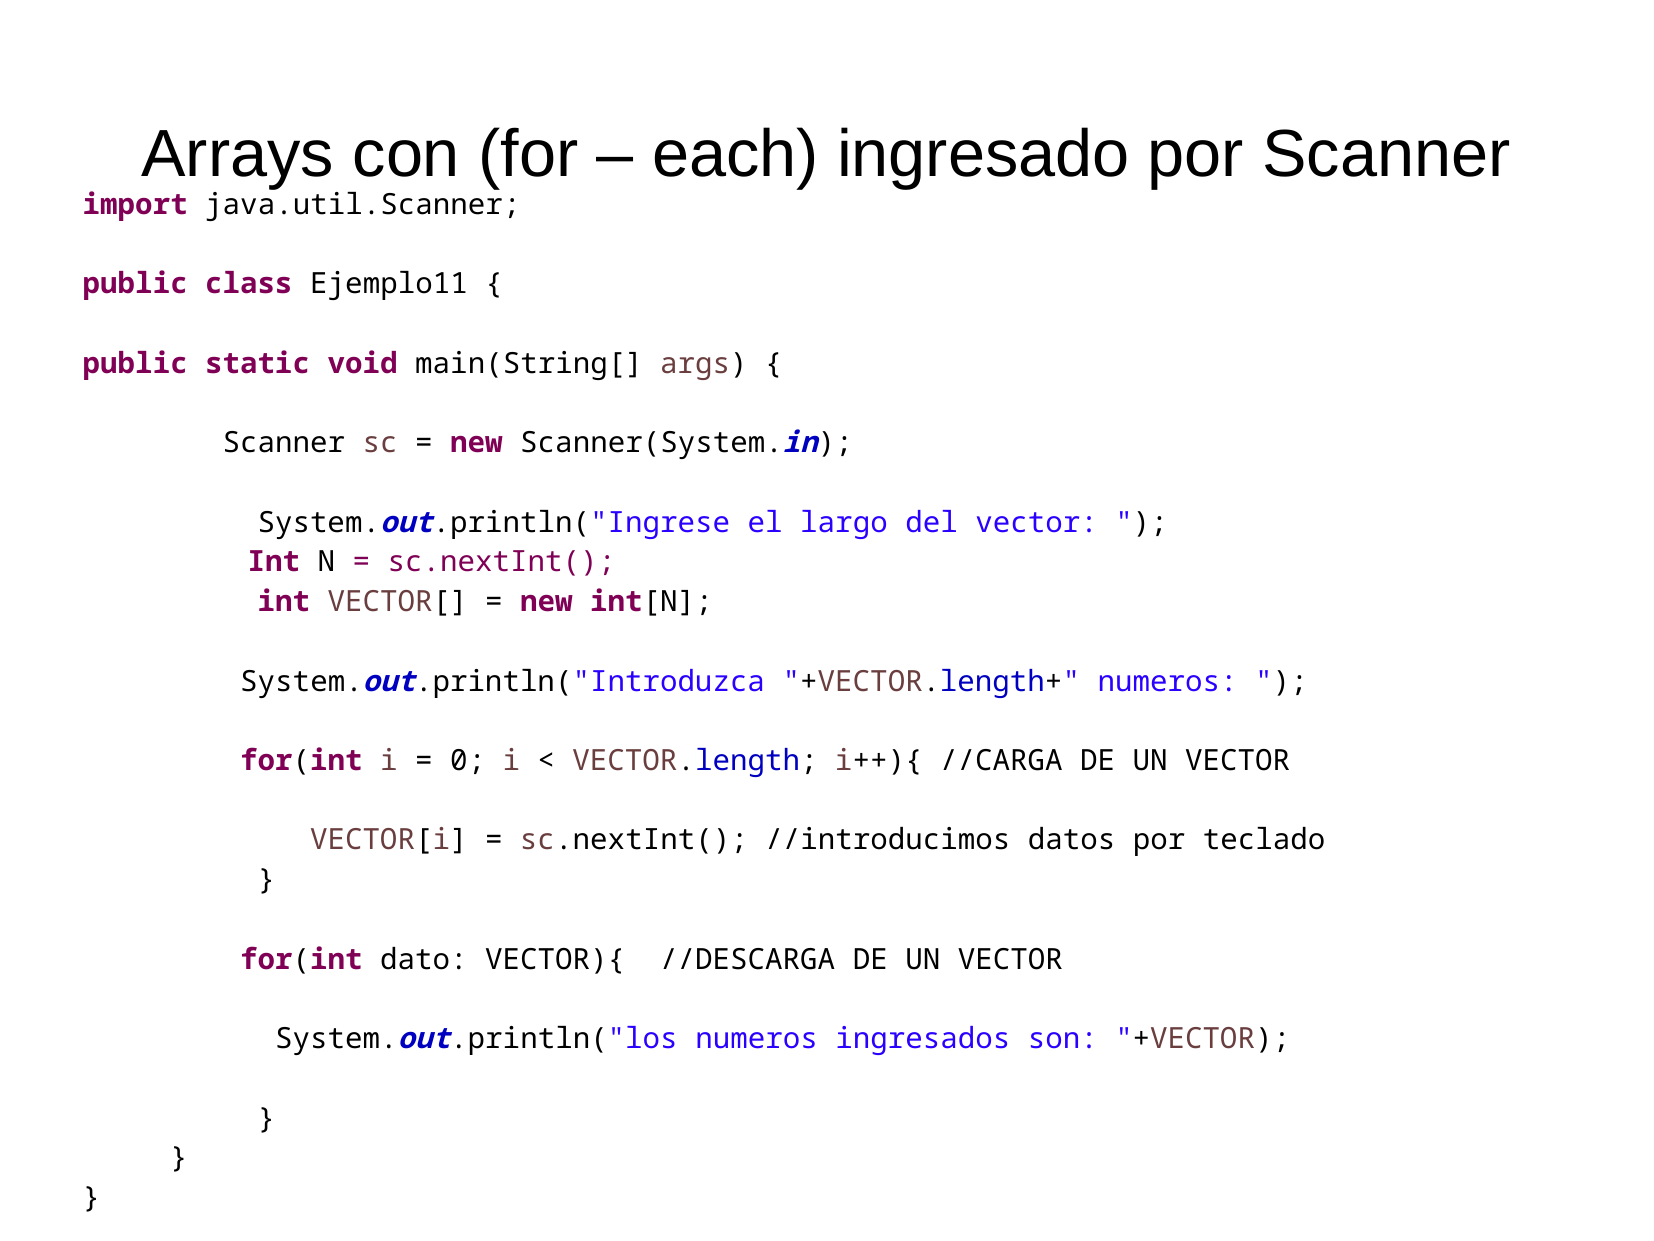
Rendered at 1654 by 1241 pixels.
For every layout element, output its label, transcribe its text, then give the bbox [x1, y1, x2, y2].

subtitle import java.util.Scanner; public class Ejemplo11 { public static void main(String[] args) { Scanner sc = new Scanner(System.in); System.out.println("Ingrese el largo del vector: "); Int N = sc.nextInt(); int VECTOR[] = new int[N]; System.out.println("Introduzca "+VECTOR.length+" numeros: "); for(int i = 0; i < VECTOR.length; i++){ //CARGA DE UN VECTOR VECTOR[i] = sc.nextInt(); //introducimos datos por teclado } for(int dato: VECTOR){ //DESCARGA DE UN VECTOR System.out.println("los numeros ingresados son: "+VECTOR); } } } [82, 254, 1571, 1145]
title Arrays con (for – each) ingresado por Scanner [82, 49, 1571, 254]
